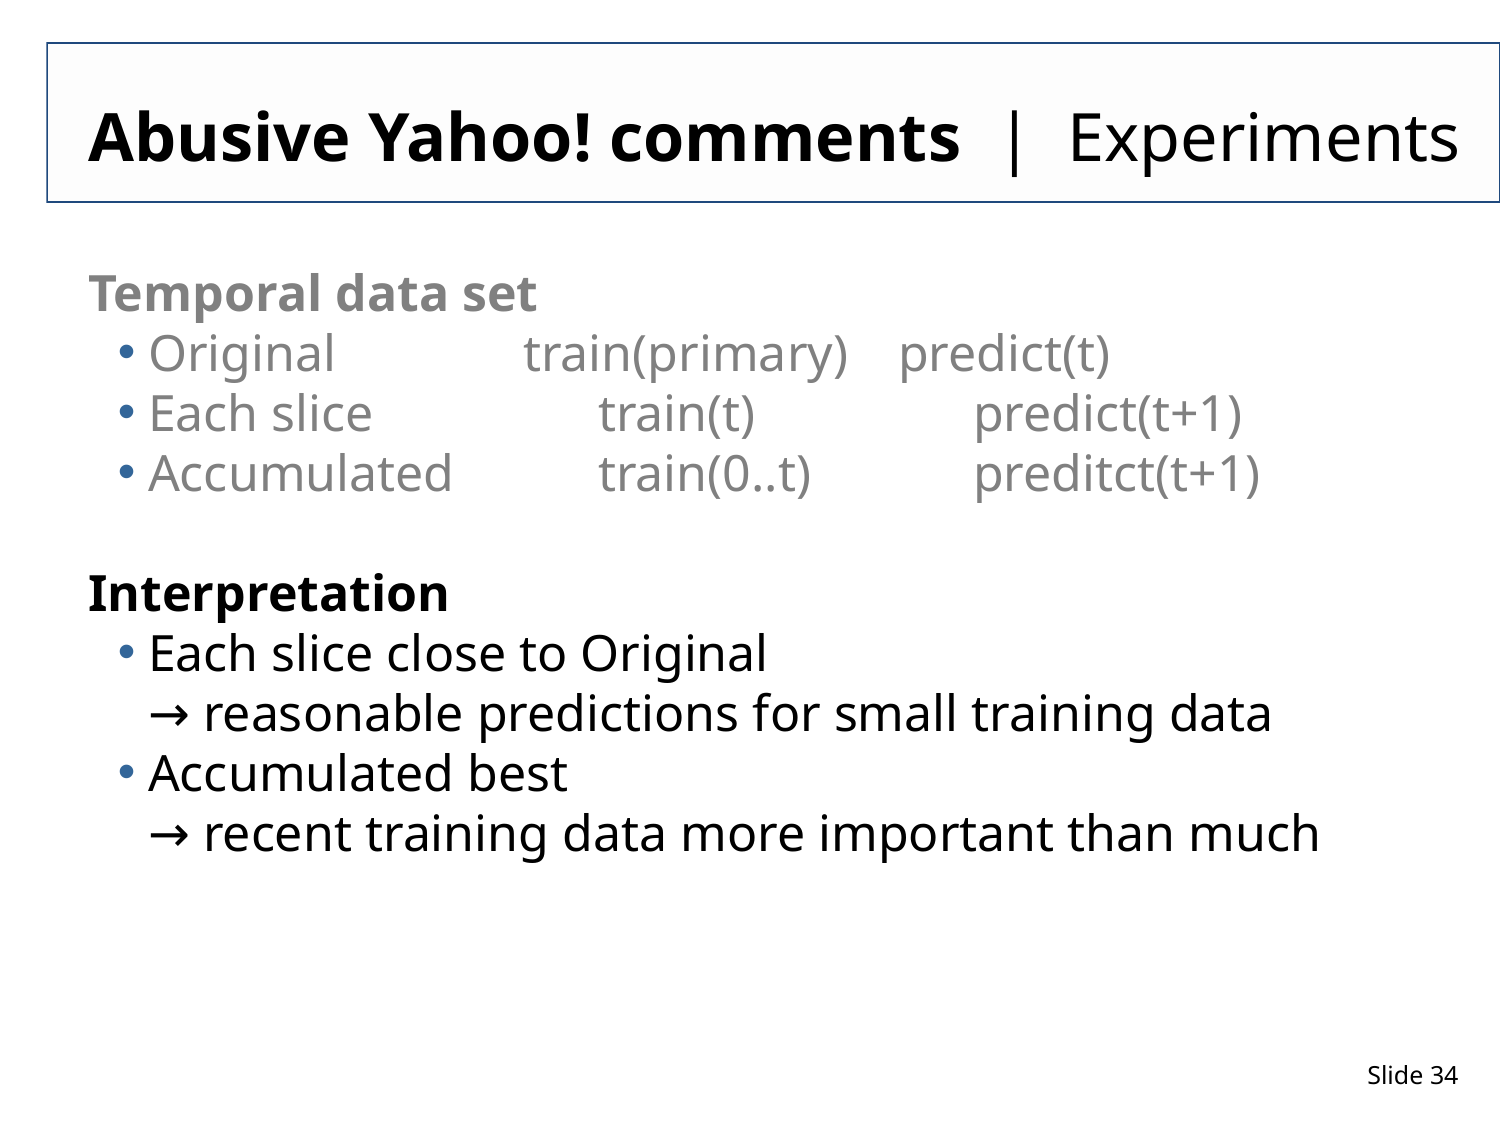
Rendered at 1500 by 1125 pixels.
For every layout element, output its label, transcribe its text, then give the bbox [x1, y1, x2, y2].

text_box Temporal data set Original train(primary) predict(t) Each slice train(t) predict(t+1) Accumulated train(0..t) preditct(t+1) Interpretation Each slice close to Original → reasonable predictions for small training data Accumulated best → recent training data more important than much [88, 260, 1435, 1029]
text_box Abusive Yahoo! comments | Experiments [88, 42, 1469, 176]
